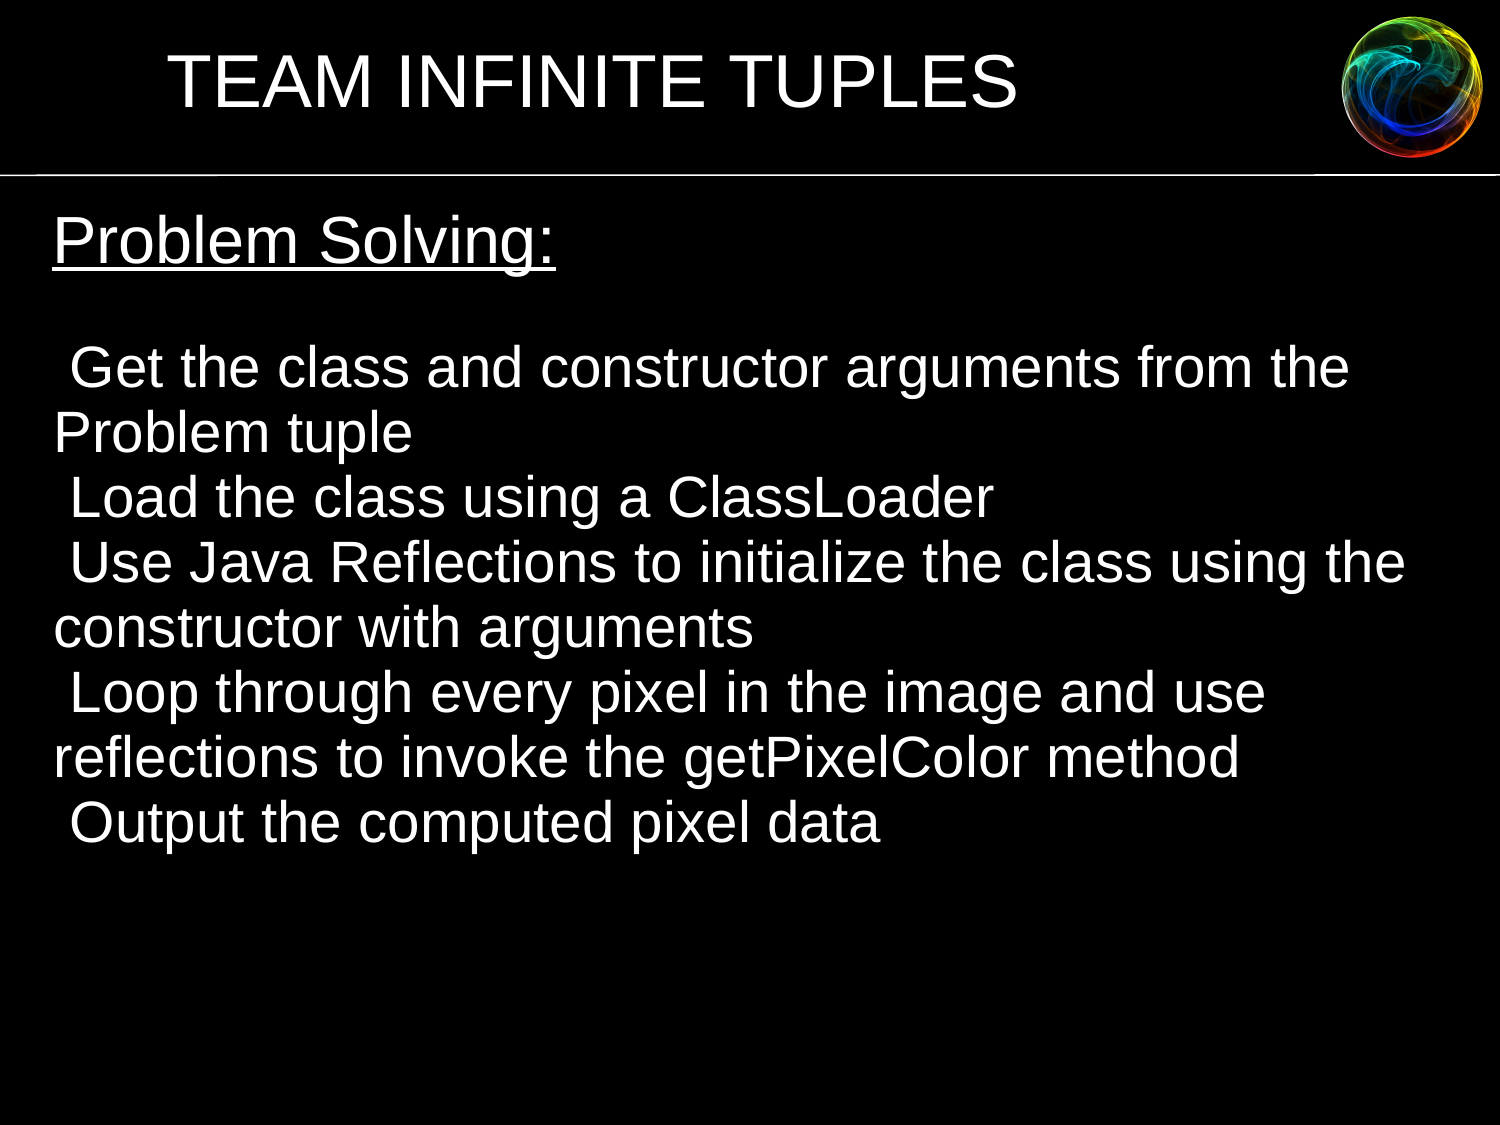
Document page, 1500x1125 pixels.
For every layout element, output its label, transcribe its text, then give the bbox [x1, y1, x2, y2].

text_box Problem Solving: [37, 210, 863, 300]
text_box TEAM INFINITE TUPLES [0, 37, 1188, 131]
text_box Get the class and constructor arguments from the Problem tuple Load the class using a ClassLoader Use Java Reflections to initialize the class using the constructor with arguments Loop through every pixel in the image and use reflections to invoke the getPixelColor method Output the computed pixel data [39, 262, 1463, 1051]
picture [1324, 0, 1500, 174]
